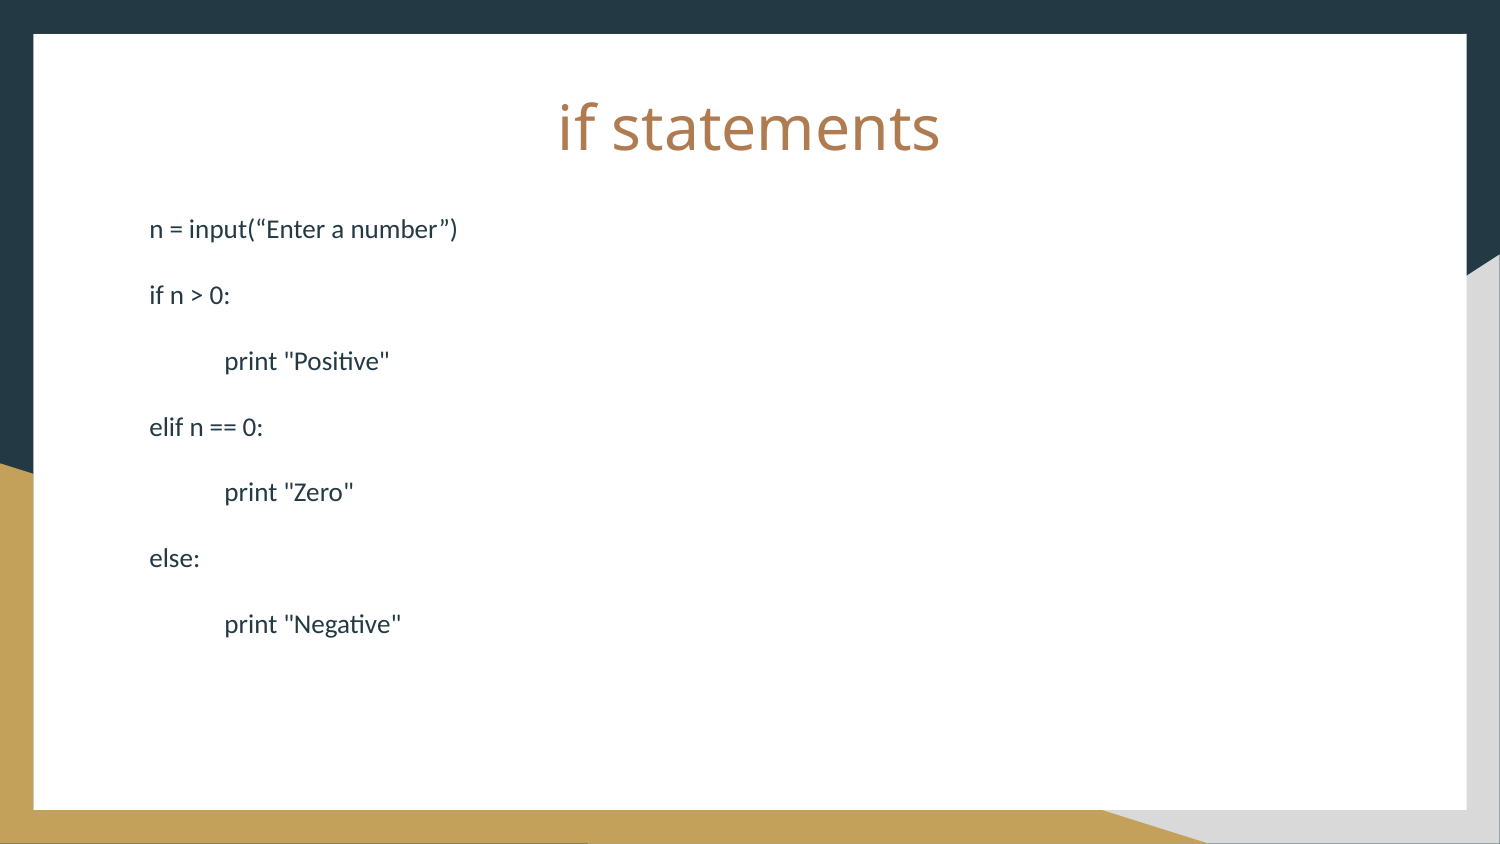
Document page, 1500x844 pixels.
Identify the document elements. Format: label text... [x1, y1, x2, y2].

title if statements [134, 72, 1366, 196]
list n = input(“Enter a number”) if n > 0: print "Positive" elif n == 0: print "Zero" else: print "Negative" [134, 196, 1366, 729]
